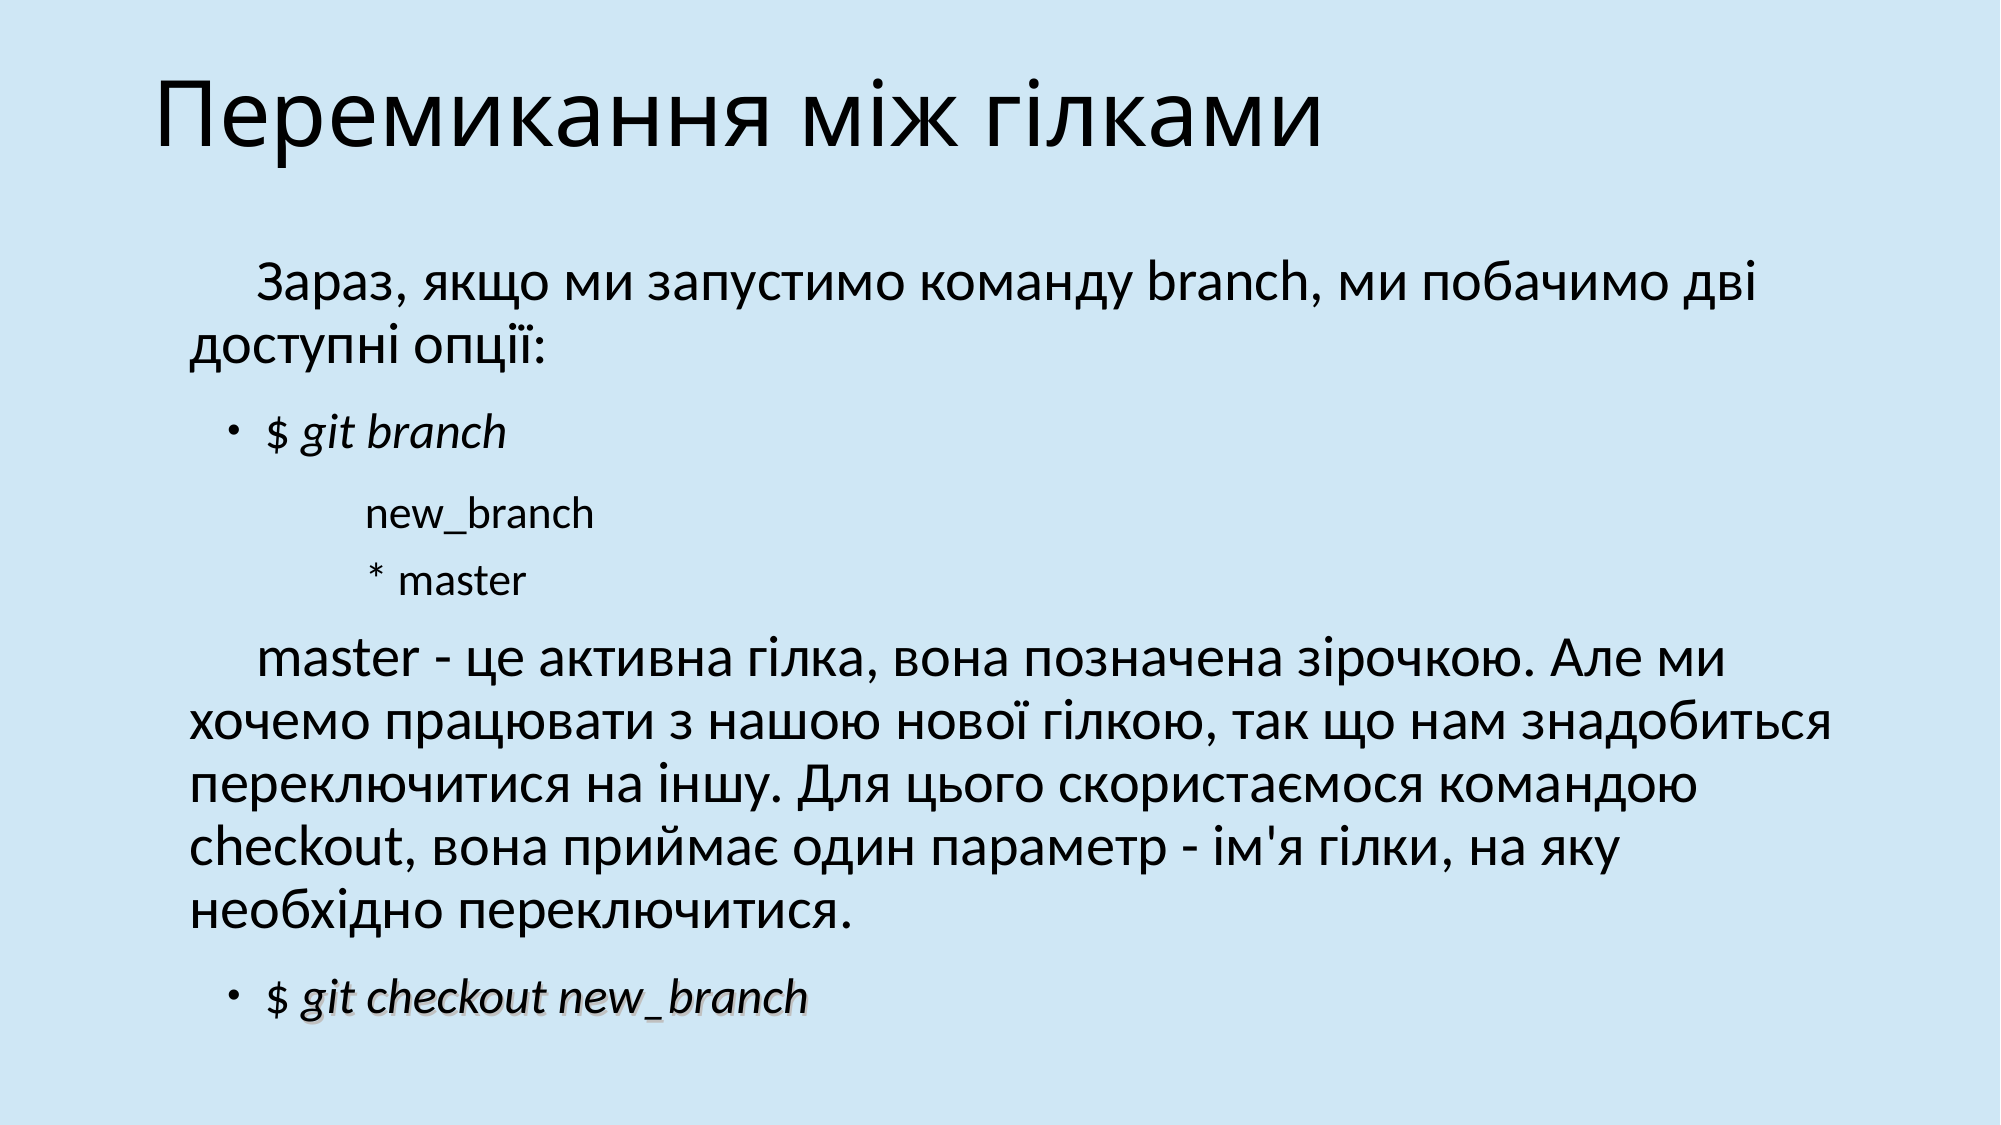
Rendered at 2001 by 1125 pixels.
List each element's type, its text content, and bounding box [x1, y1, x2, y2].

title Перемикання між гілками [137, 59, 1863, 242]
list Зараз, якщо ми запустимо команду branch, ми побачимо дві доступні опції: $ git branch new_branch * master master - це активна гілка, вона позначена зірочкою. Але ми хочемо працювати з нашою нової гілкою, так що нам знадобиться переключитися на іншу. Для цього скористаємося командою checkout, вона приймає один параметр - ім'я гілки, на яку необхідно переключитися. $ git checkout new_branch [137, 242, 1863, 1098]
